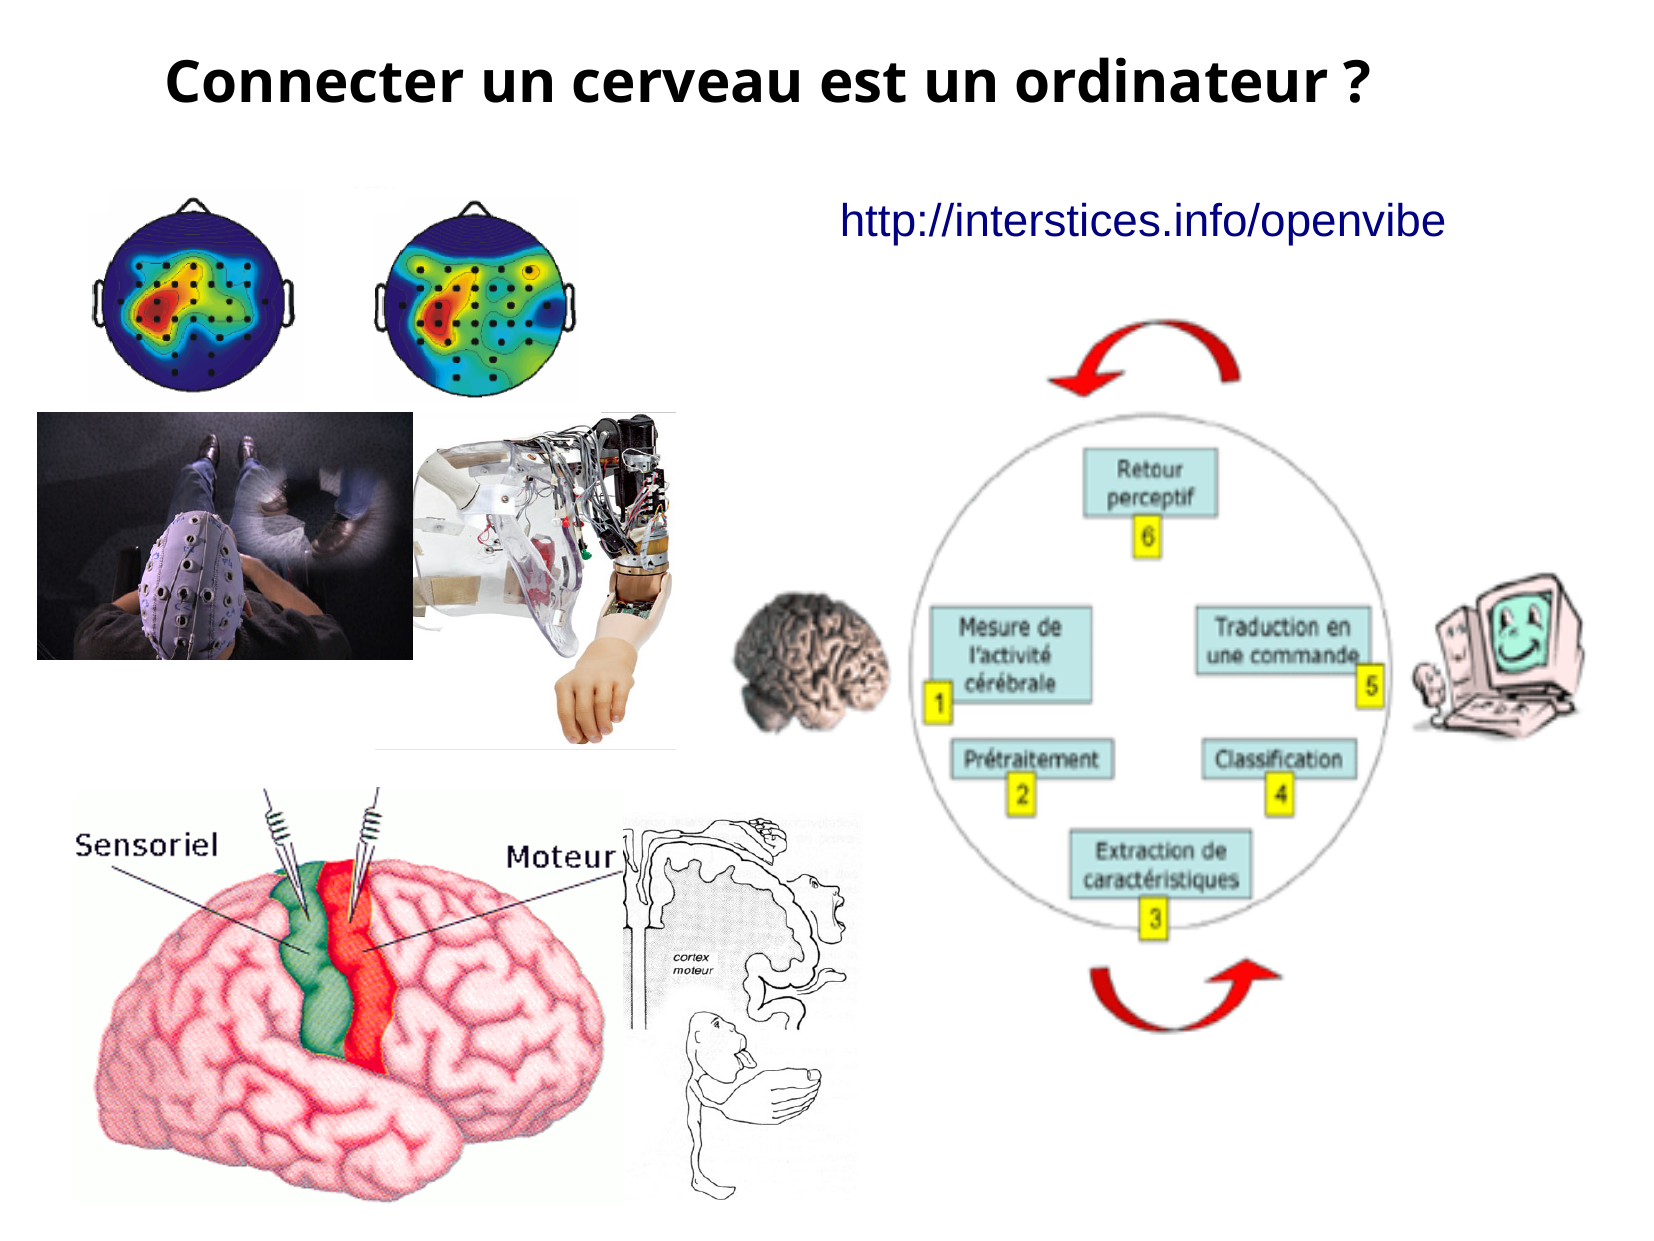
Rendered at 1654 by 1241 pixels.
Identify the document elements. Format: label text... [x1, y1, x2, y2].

picture [37, 187, 676, 751]
text_box http://interstices.info/openvibe [825, 187, 1579, 275]
picture [75, 299, 1613, 1204]
text_box Connecter un cerveau est un ordinateur ? [150, 33, 1576, 124]
